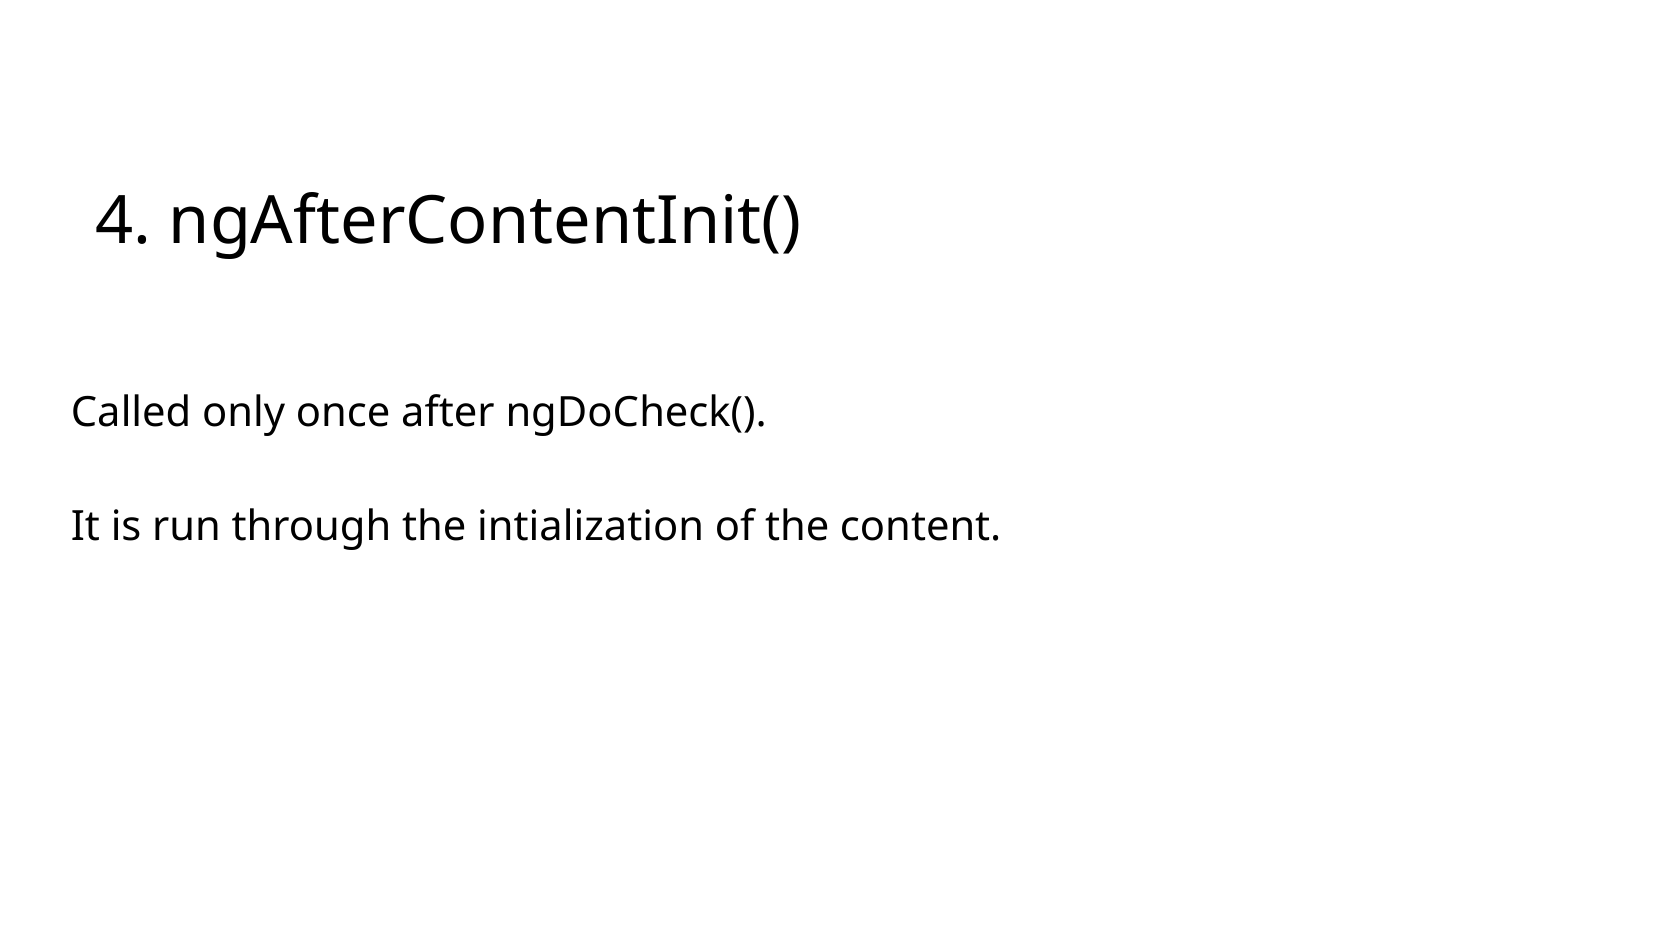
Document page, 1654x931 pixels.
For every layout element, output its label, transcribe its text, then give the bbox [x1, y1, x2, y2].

title 4. ngAfterContentInit() [82, 153, 815, 282]
subtitle Called only once after ngDoCheck(). It is run through the intialization of the content. [70, 330, 1560, 604]
